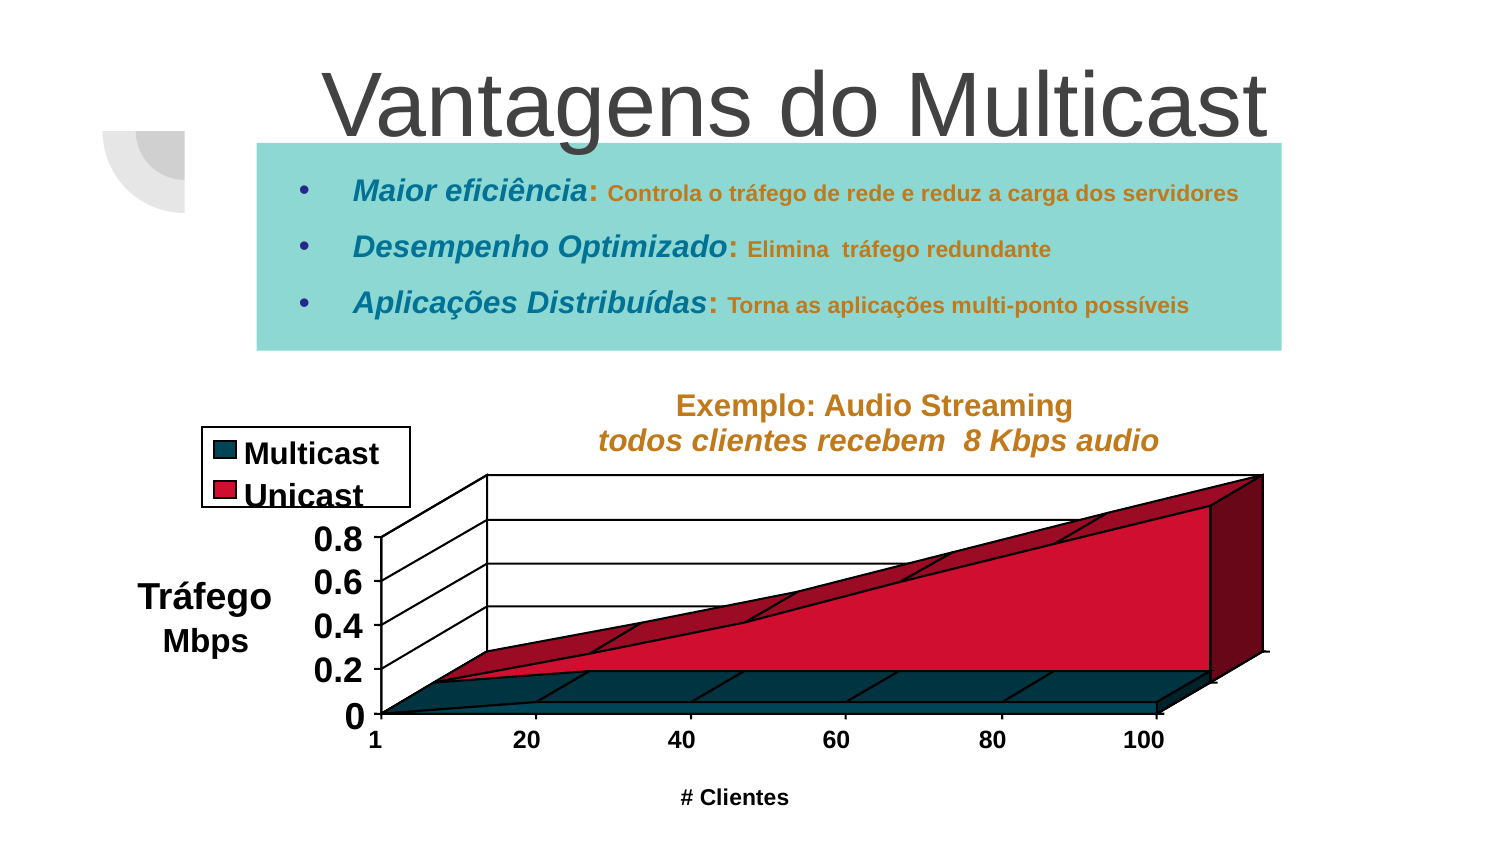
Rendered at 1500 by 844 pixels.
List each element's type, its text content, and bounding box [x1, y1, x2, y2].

text_box 0.4 [296, 598, 383, 642]
text_box [214, 441, 226, 458]
text_box # Clientes [663, 773, 875, 821]
text_box 0 [351, 707, 358, 714]
text_box Multicast [226, 425, 424, 472]
text_box 0.6 [296, 554, 383, 598]
text_box Tráfego [120, 563, 292, 611]
text_box [214, 481, 226, 499]
text_box 20 [495, 714, 572, 762]
text_box 0 [327, 686, 383, 731]
text_box Maior eficiência: Controla o tráfego de rede e reduz a carga dos servidores Desempenho Optimizado: Elimina tráfego redundante Aplicações Distribuídas: Torna as aplicações multi-ponto possíveis [256, 189, 1282, 351]
text_box 1 [351, 714, 407, 762]
text_box Exemplo: Audio Streaming todos clientes recebem 8 Kbps audio [493, 386, 1257, 471]
text_box Unicast [226, 465, 396, 513]
text_box [384, 474, 1263, 712]
text_box 80 [961, 714, 1038, 762]
text_box Mbps [145, 610, 278, 658]
text_box 0.2 [296, 642, 383, 686]
text_box 40 [650, 714, 727, 762]
text_box Mbps [217, 637, 224, 649]
title Vantagens do Multicast [215, 11, 1375, 189]
text_box 100 [1106, 714, 1203, 762]
text_box 0.8 [296, 513, 383, 554]
text_box 60 [805, 714, 882, 762]
